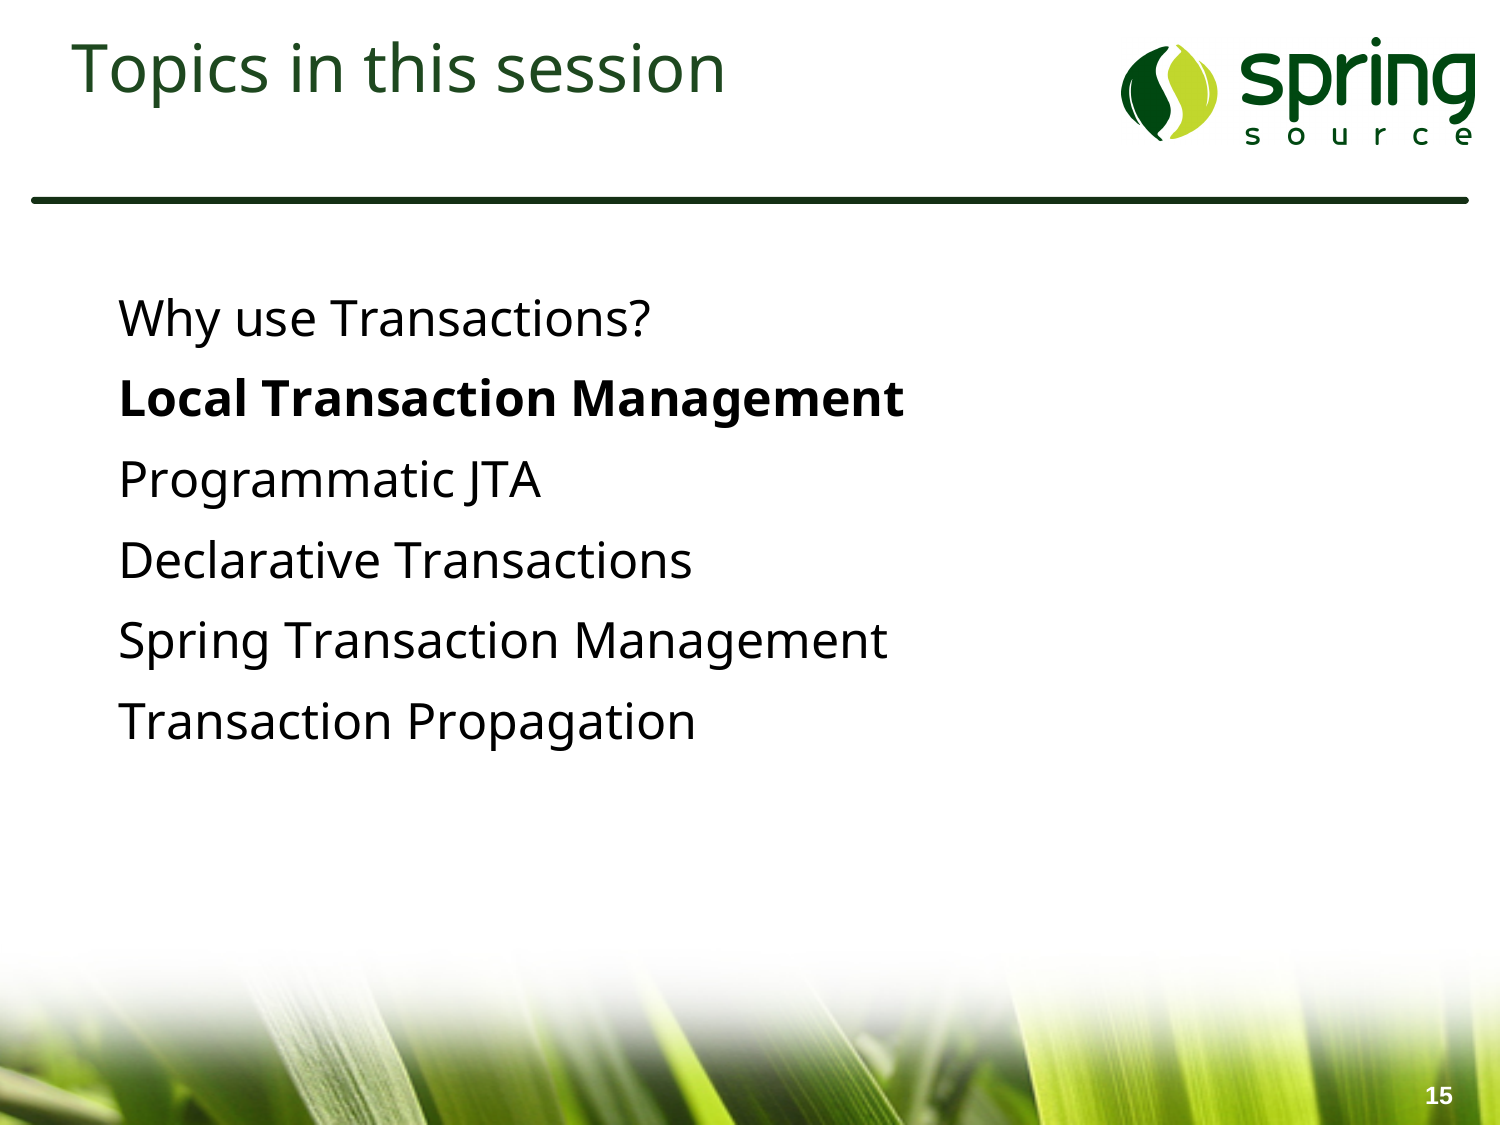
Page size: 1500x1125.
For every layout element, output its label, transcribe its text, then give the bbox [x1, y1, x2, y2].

picture [0, 944, 1500, 1125]
title Topics in this session [56, 13, 1089, 176]
list Why use Transactions? Local Transaction Management Programmatic JTA Declarative Transactions Spring Transaction Management Transaction Propagation [103, 275, 1394, 938]
picture [1121, 37, 1475, 145]
